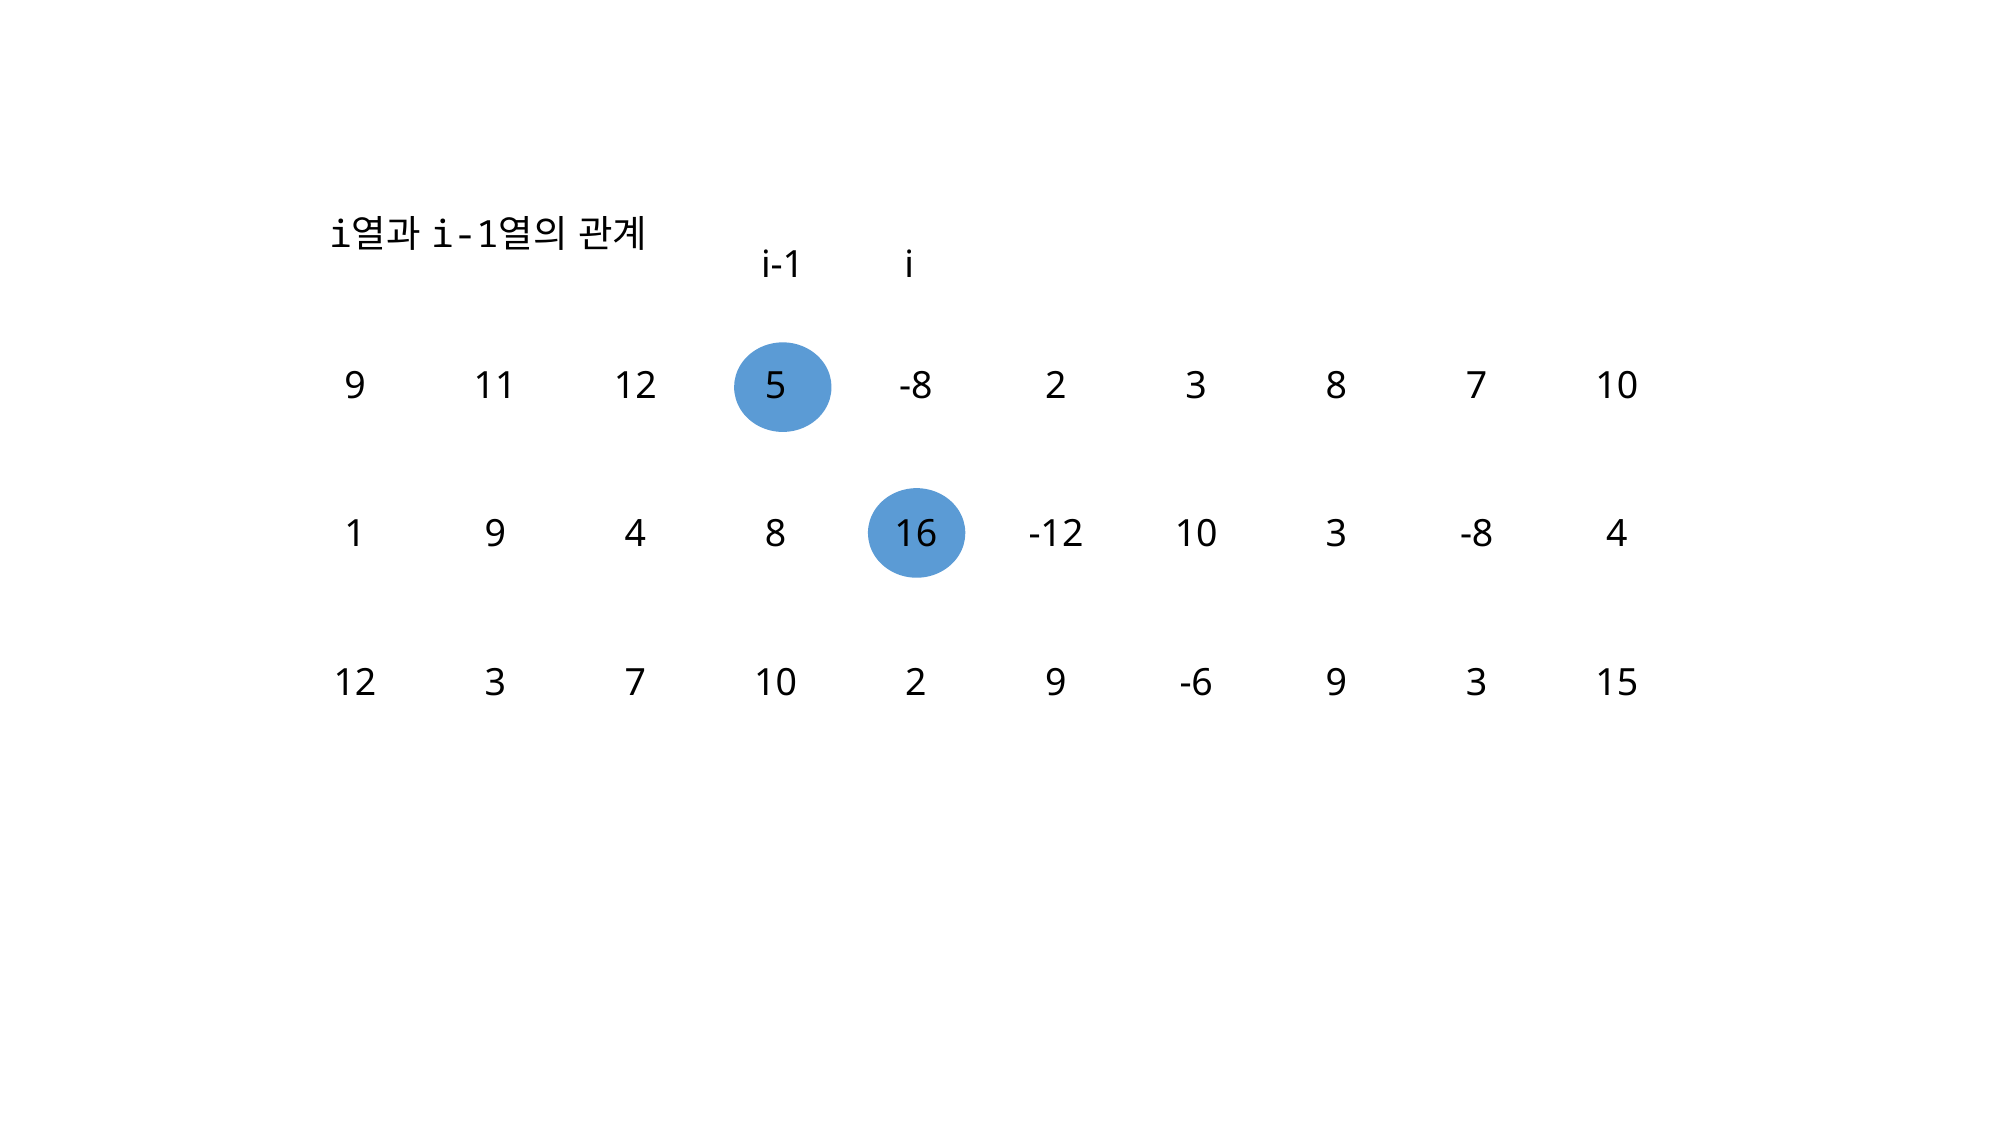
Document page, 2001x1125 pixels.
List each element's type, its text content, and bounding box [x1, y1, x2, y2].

table_cell 2 [846, 606, 986, 755]
text_box i [889, 232, 929, 293]
table_cell -6 [1126, 606, 1266, 755]
table_cell 8 [706, 458, 846, 606]
text_box i열과 i-1열의 관계 [314, 202, 663, 263]
table_cell -8 [1407, 458, 1547, 606]
table_cell 3 [425, 606, 565, 755]
table_cell 12 [285, 606, 425, 755]
table_cell 7 [565, 606, 706, 755]
table_header 10 [1547, 309, 1687, 458]
table_cell 1 [285, 458, 425, 606]
text_box i-1 [746, 232, 820, 293]
table_cell 3 [1407, 606, 1547, 755]
table_cell 4 [565, 458, 706, 606]
table_cell -12 [986, 458, 1126, 606]
table_header 12 [565, 309, 706, 458]
table_cell 9 [425, 458, 565, 606]
table_header 7 [1407, 309, 1547, 458]
table_cell 16 [846, 458, 986, 606]
table_cell 10 [1126, 458, 1266, 606]
table_cell 9 [1266, 606, 1407, 755]
table_cell 4 [1547, 458, 1687, 606]
table_header 2 [986, 309, 1126, 458]
table_cell 3 [1266, 458, 1407, 606]
table_cell 15 [1547, 606, 1687, 755]
table_header 11 [425, 309, 565, 458]
table_header 5 [706, 309, 846, 458]
table_header 3 [1126, 309, 1266, 458]
table_header 8 [1266, 309, 1407, 458]
table_header 9 [285, 309, 425, 458]
table_header -8 [846, 309, 986, 458]
table_cell 9 [986, 606, 1126, 755]
table_cell 10 [706, 606, 846, 755]
